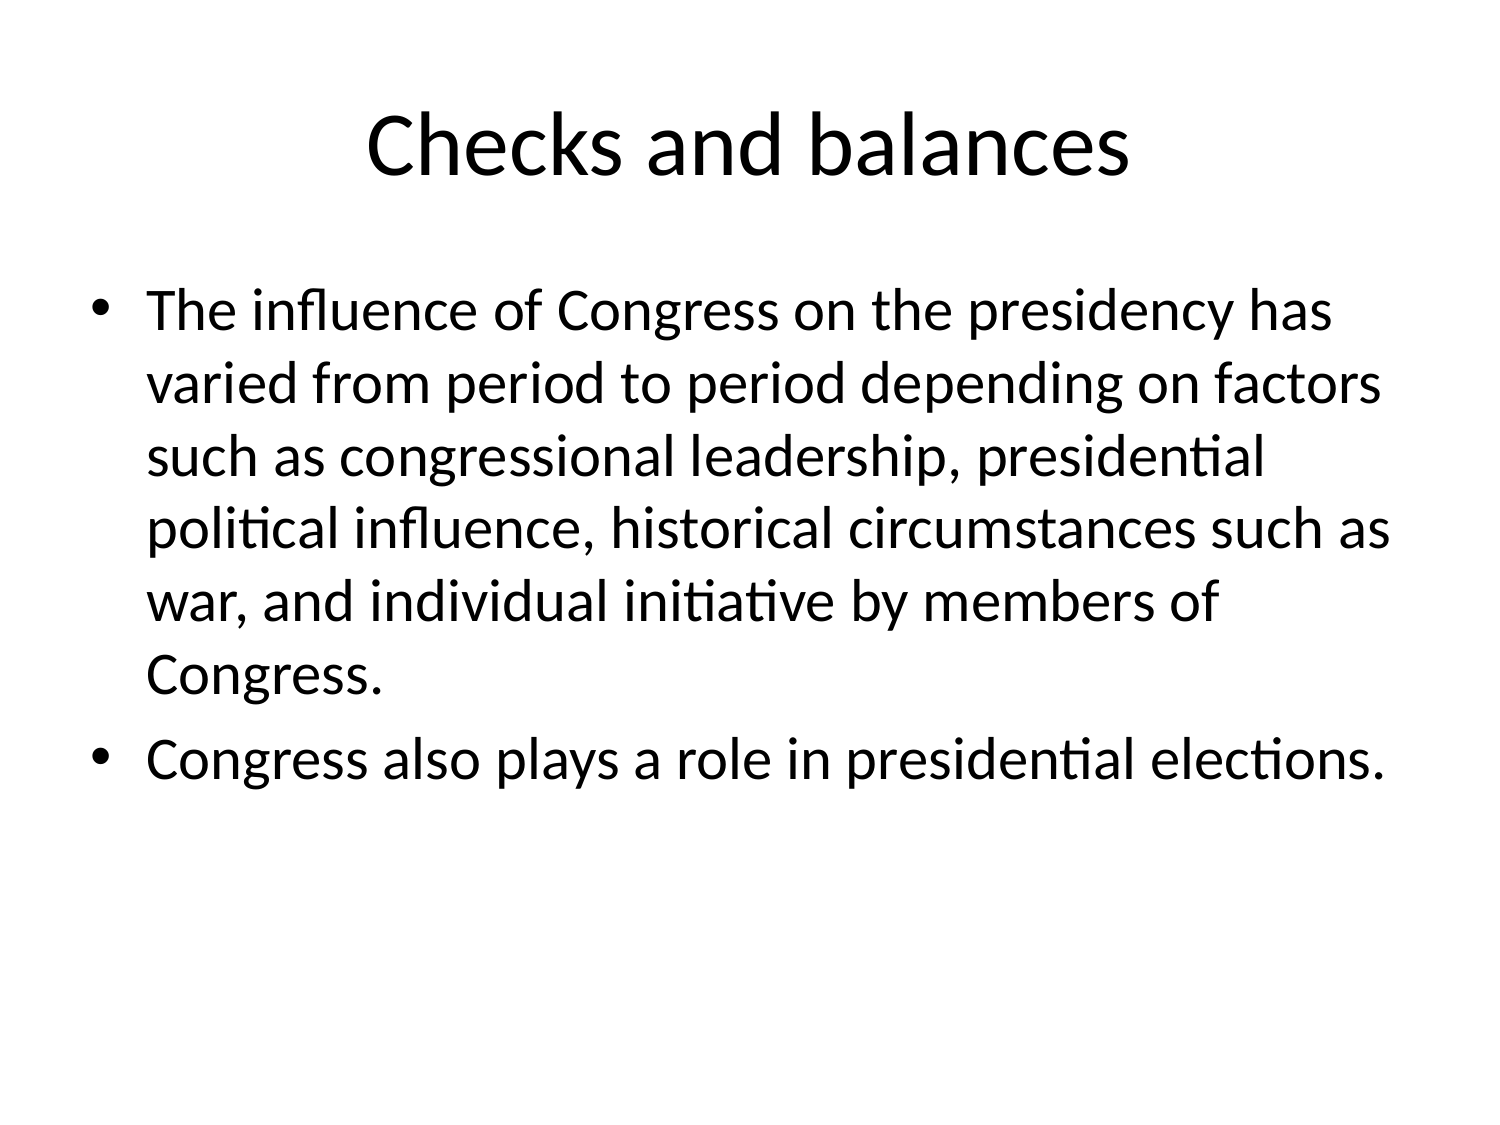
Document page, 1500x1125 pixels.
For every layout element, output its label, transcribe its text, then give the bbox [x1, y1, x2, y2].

list The influence of Congress on the presidency has varied from period to period depending on factors such as congressional leadership, presidential political influence, historical circumstances such as war, and individual initiative by members of Congress. Congress also plays a role in presidential elections. [75, 262, 1425, 1005]
title Checks and balances [75, 45, 1425, 233]
